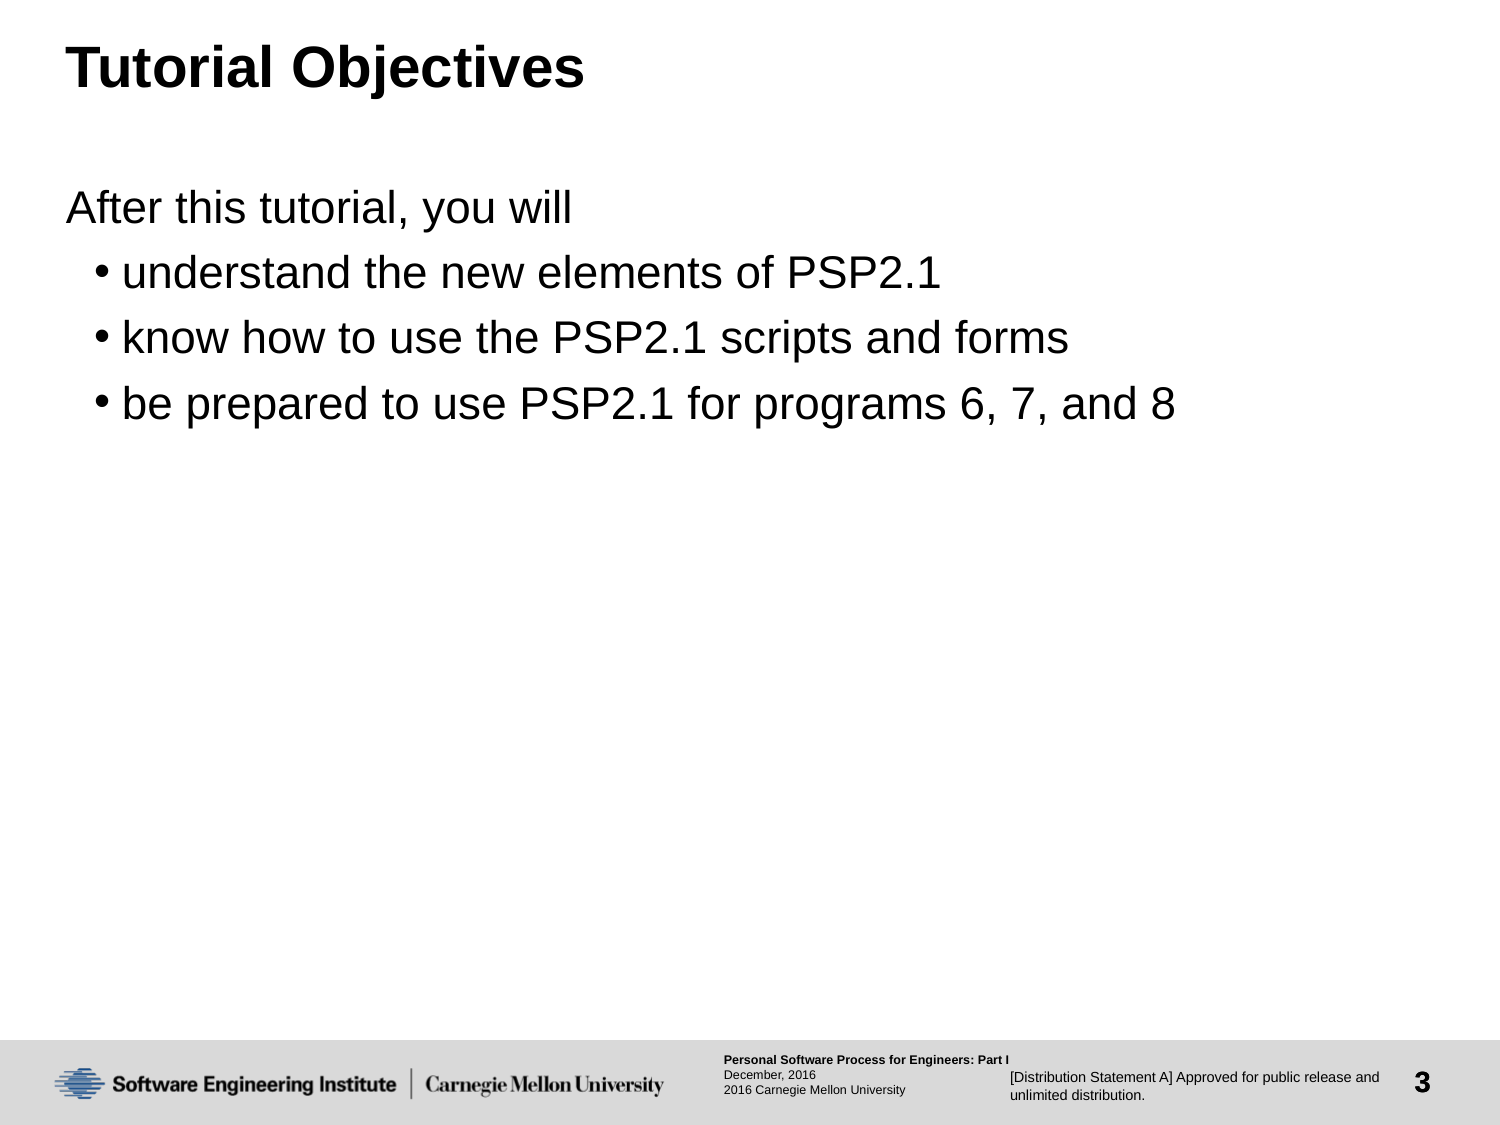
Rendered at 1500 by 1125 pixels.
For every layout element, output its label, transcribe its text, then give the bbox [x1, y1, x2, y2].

list After this tutorial, you will understand the new elements of PSP2.1 know how to use the PSP2.1 scripts and forms be prepared to use PSP2.1 for programs 6, 7, and 8 [65, 177, 1431, 1000]
title Tutorial Objectives [65, 37, 1313, 148]
picture [46, 1061, 673, 1104]
